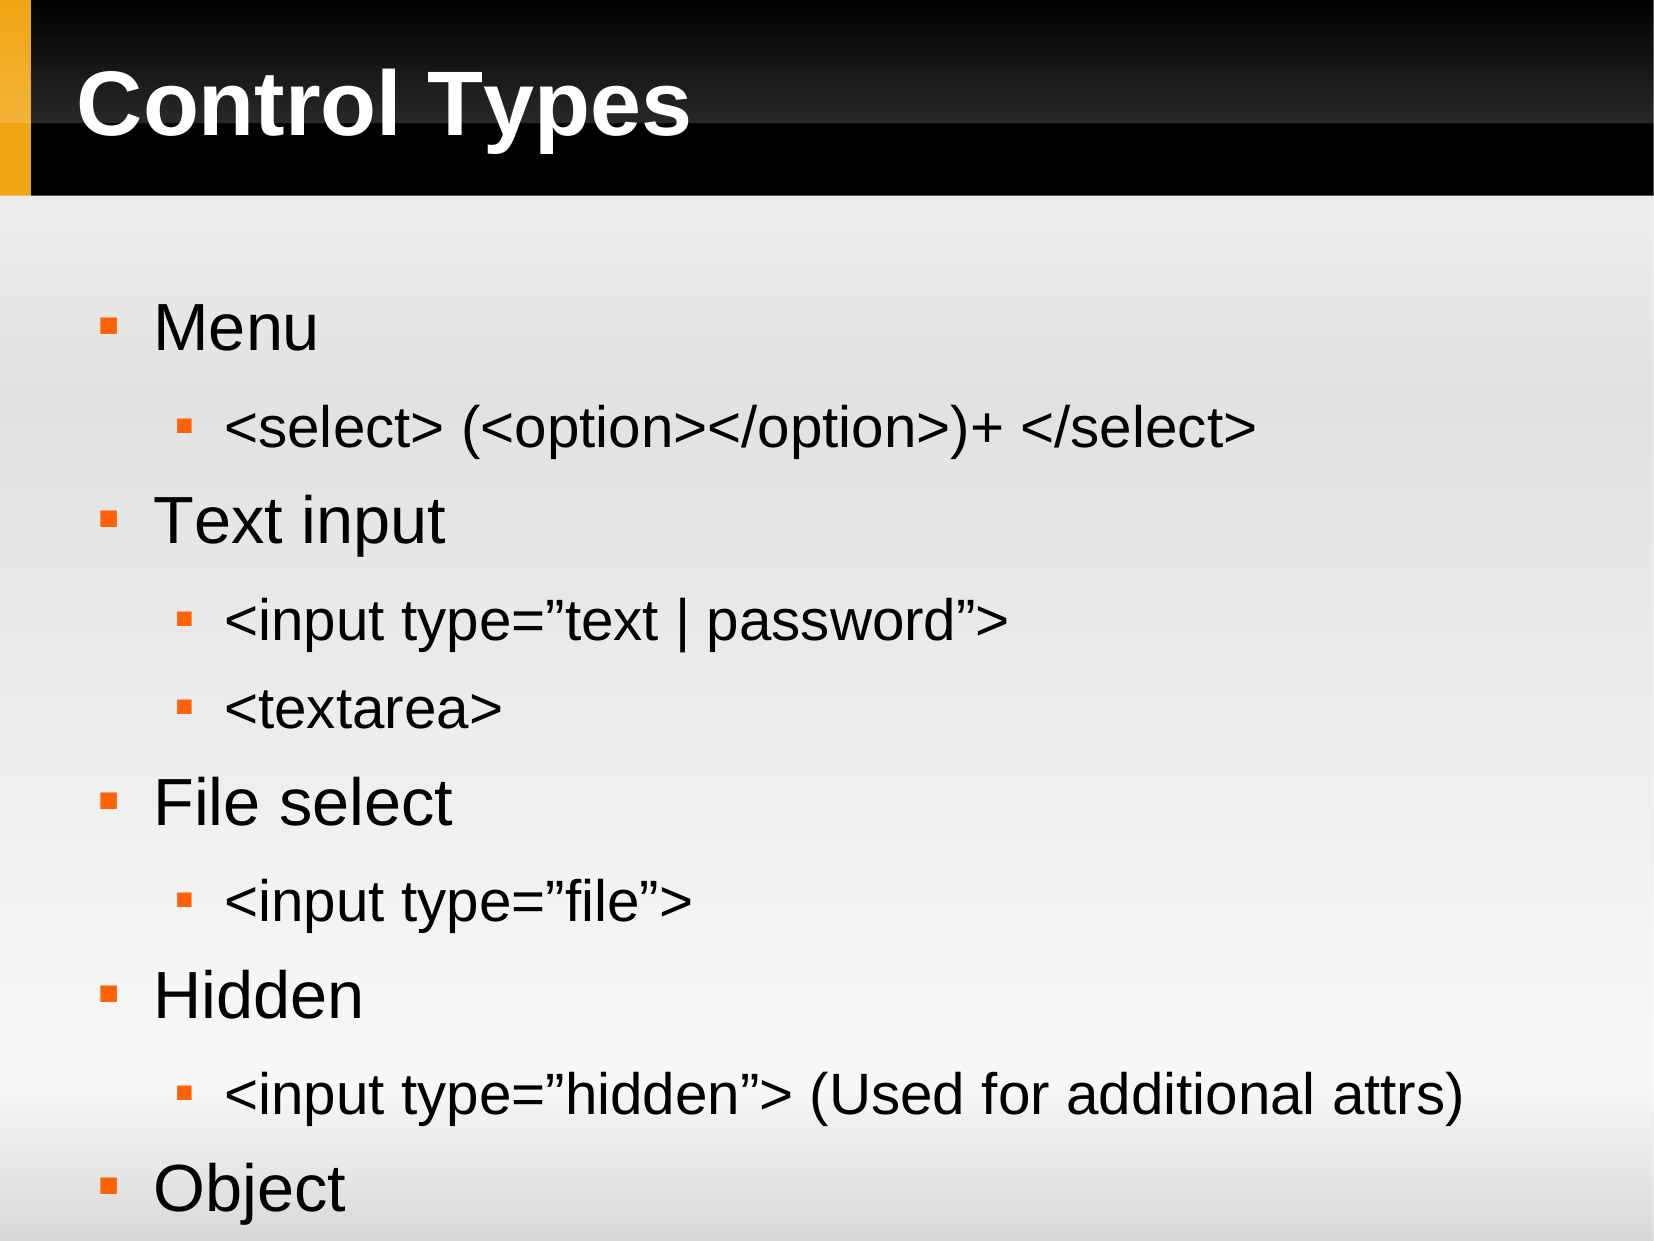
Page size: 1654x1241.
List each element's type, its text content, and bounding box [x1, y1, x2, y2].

title Control Types [76, 0, 1565, 208]
list Menu <select> (<option></option>)+ </select> Text input <input type=”text | password”> <textarea> File select <input type=”file”> Hidden <input type=”hidden”> (Used for additional attrs) Object [82, 290, 1571, 1226]
picture [0, 0, 1654, 1241]
